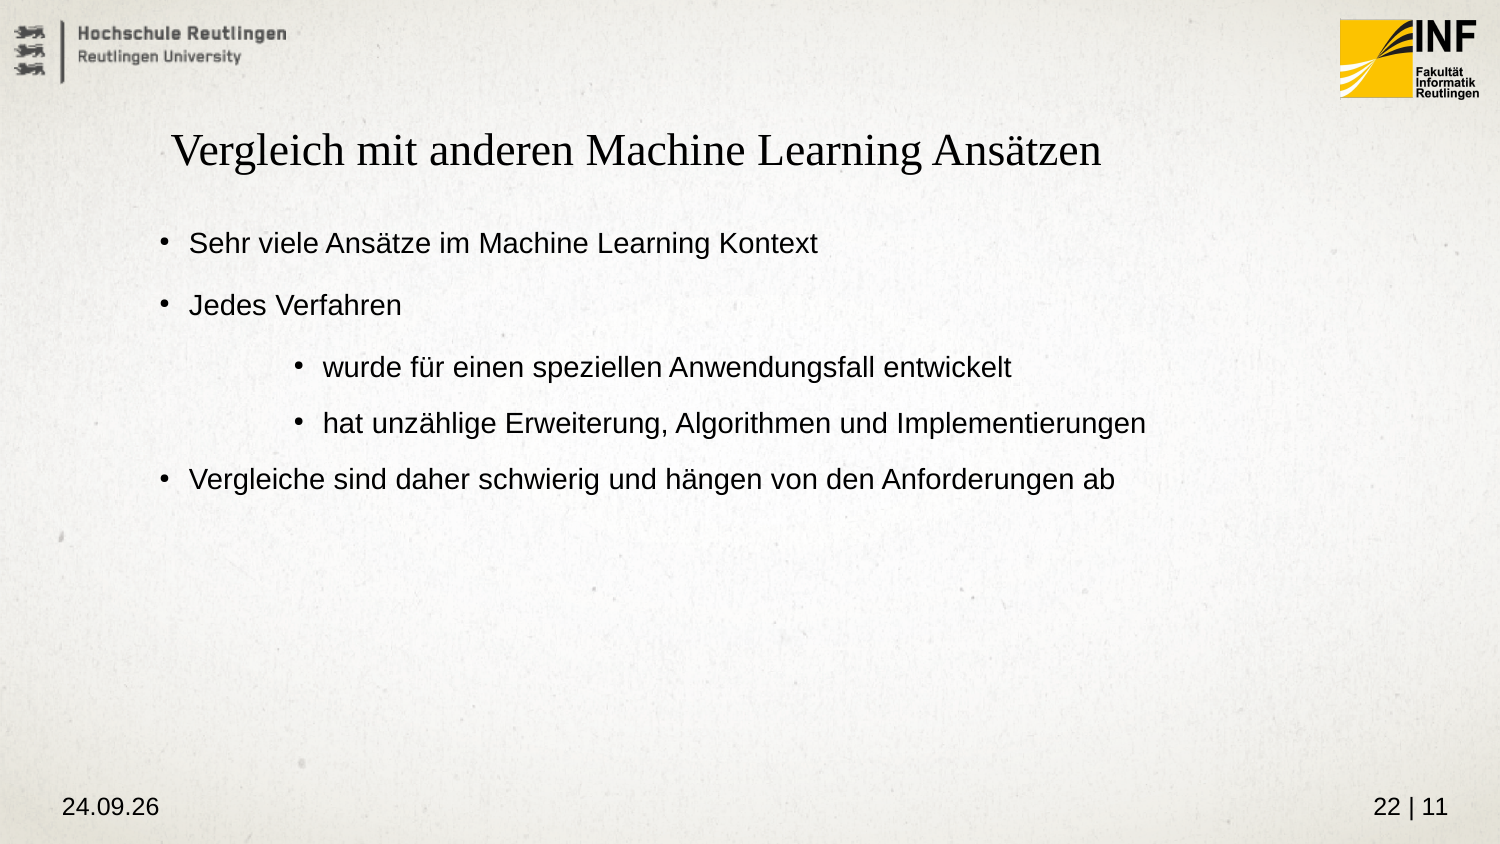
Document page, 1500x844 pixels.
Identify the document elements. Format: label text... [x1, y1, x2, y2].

title Vergleich mit anderen Machine Learning Ansätzen [159, 106, 1341, 188]
list Sehr viele Ansätze im Machine Learning Kontext Jedes Verfahren wurde für einen speziellen Anwendungsfall entwickelt hat unzählige Erweiterung, Algorithmen und Implementierungen Vergleiche sind daher schwierig und hängen von den Anforderungen ab [159, 225, 1341, 731]
picture [0, 0, 1500, 844]
